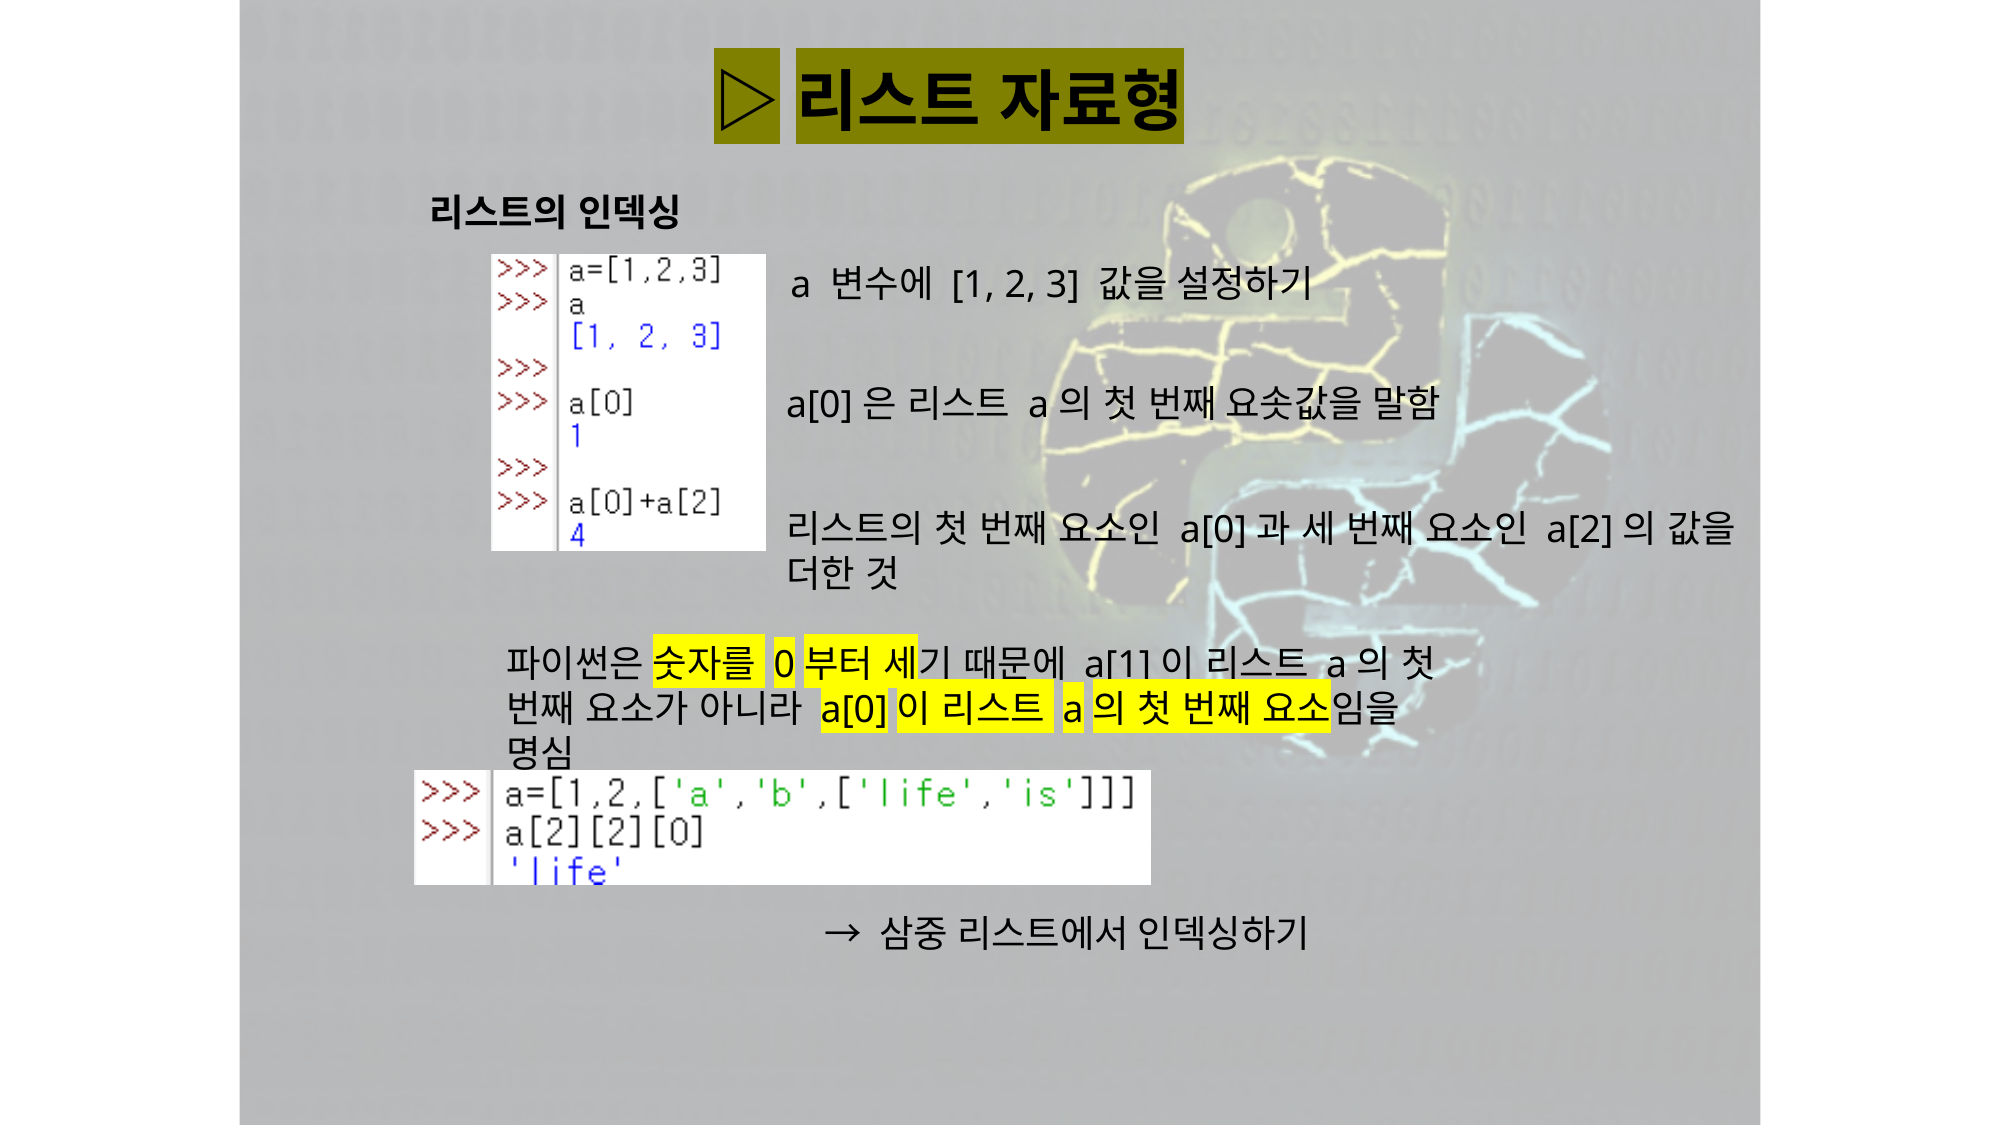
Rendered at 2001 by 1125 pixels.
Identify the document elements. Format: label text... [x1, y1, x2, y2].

text_box 리스트의 첫 번째 요소인 a[0]과 세 번째 요소인 a[2]의 값을 더한 것 [771, 497, 1772, 604]
text_box [69, 0, 1931, 1125]
text_box a 변수에 [1, 2, 3] 값을 설정하기 [765, 252, 1766, 313]
text_box a[0]은 리스트 a의 첫 번째 요솟값을 말함 [771, 372, 1772, 434]
text_box ▷리스트 자료형 [588, 50, 1310, 147]
picture [491, 254, 766, 551]
text_box → 삼중 리스트에서 인덱싱하기 [809, 902, 1810, 963]
text_box 리스트의 인덱싱 [414, 181, 1415, 243]
text_box 파이썬은 숫자를 0부터 세기 때문에 a[1]이 리스트 a의 첫 번째 요소가 아니라 a[0]이 리스트 a의 첫 번째 요소임을 명심 [491, 632, 1492, 739]
picture [414, 770, 1151, 885]
